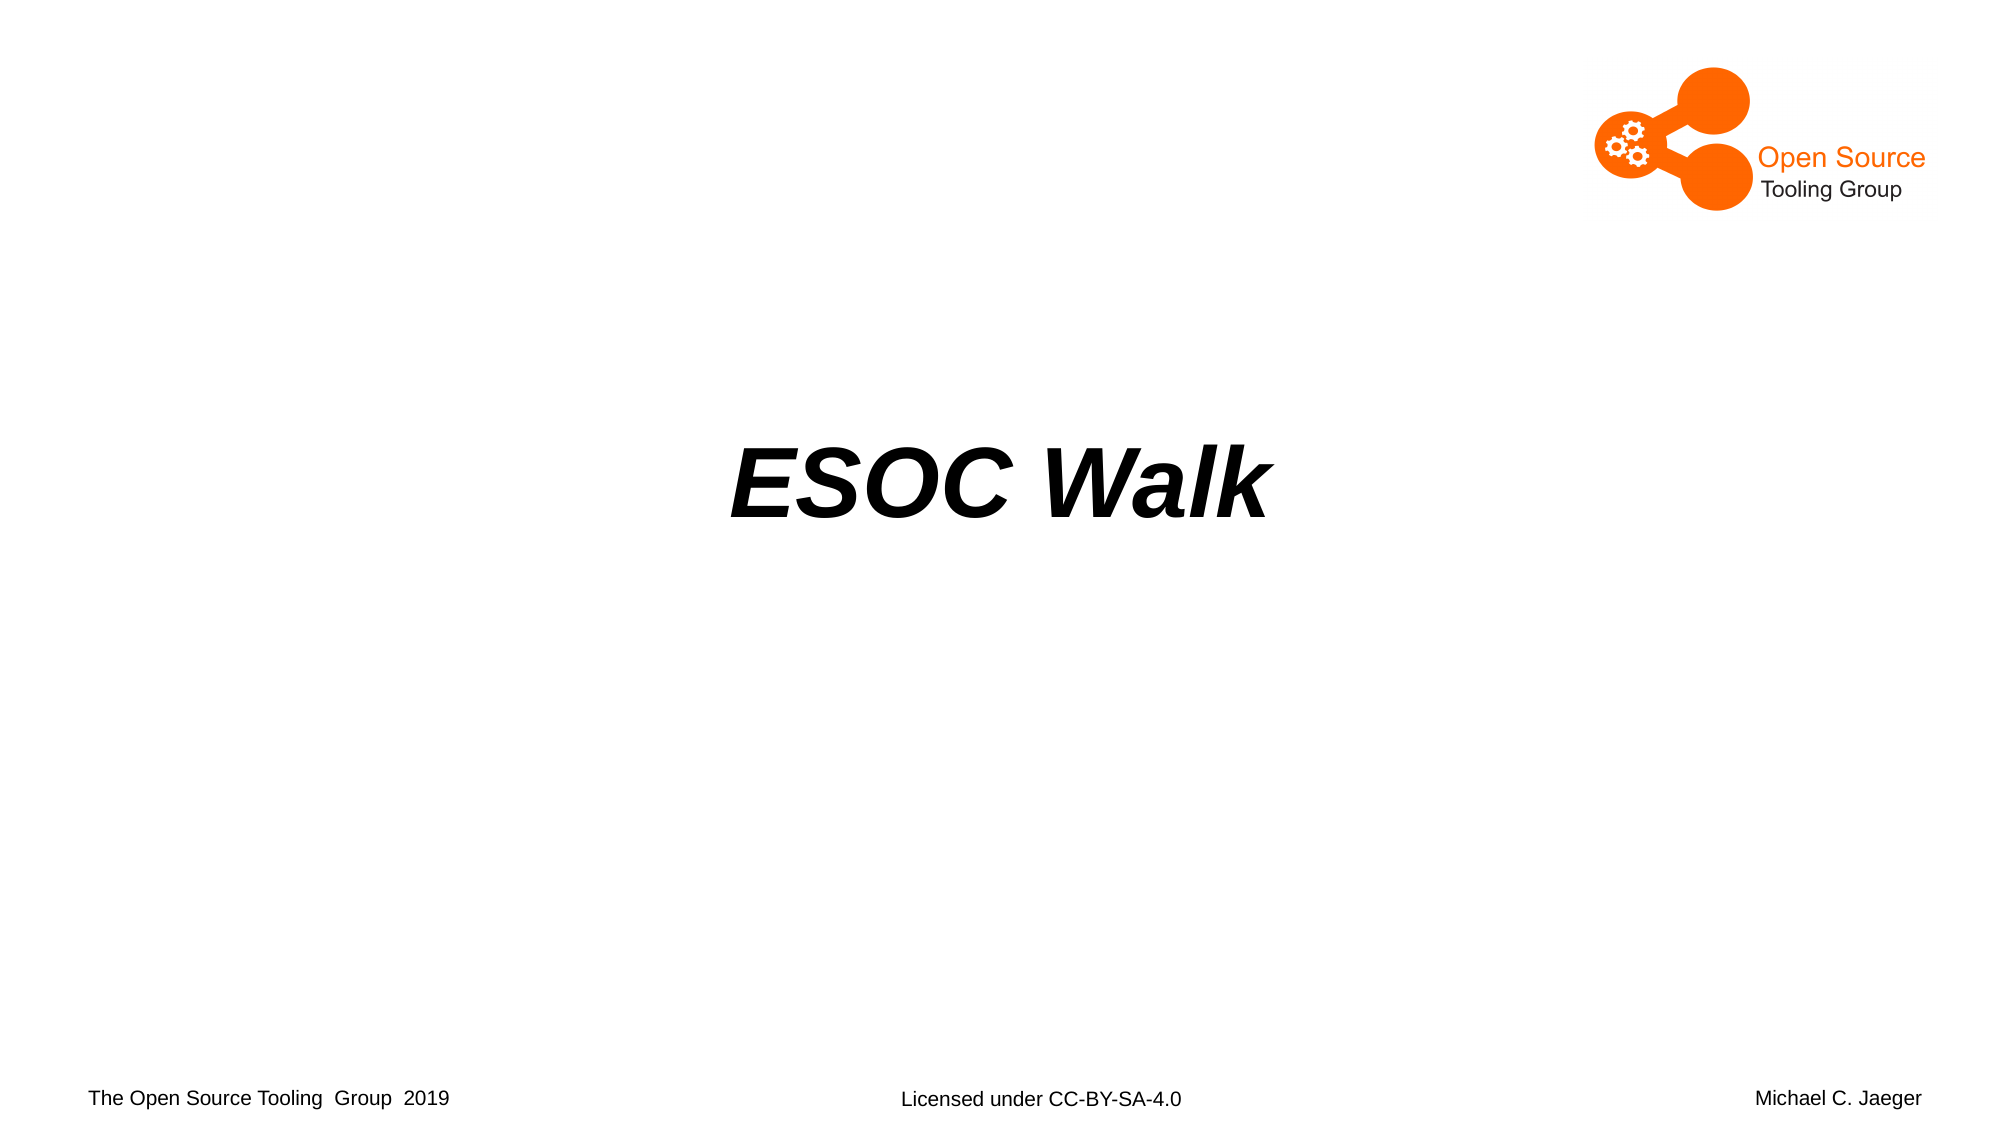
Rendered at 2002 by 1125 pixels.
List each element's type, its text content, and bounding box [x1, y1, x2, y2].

subtitle ESOC Walk [0, 0, 2001, 965]
